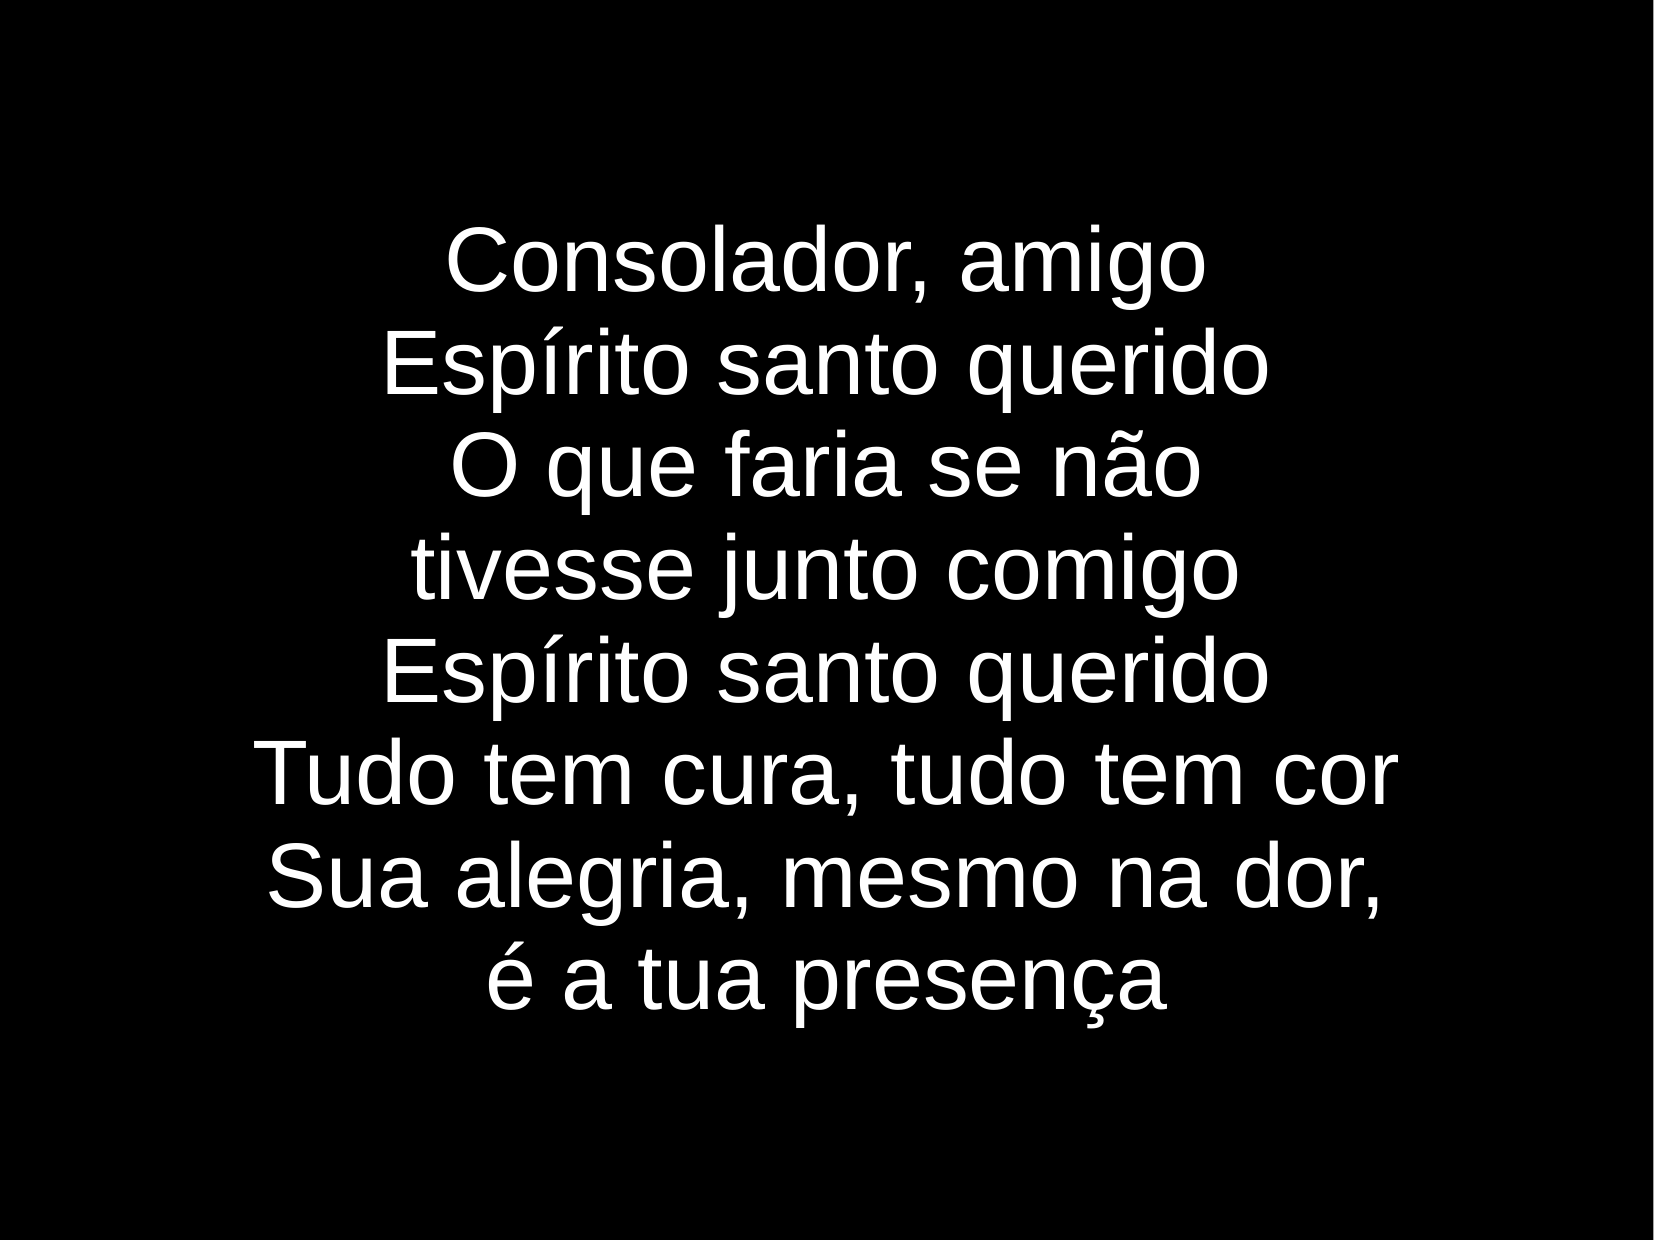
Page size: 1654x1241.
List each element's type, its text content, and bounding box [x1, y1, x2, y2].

subtitle Consolador, amigo Espírito santo querido O que faria se não tivesse junto comigo Espírito santo querido Tudo tem cura, tudo tem cor Sua alegria, mesmo na dor, é a tua presença [59, 35, 1595, 1203]
